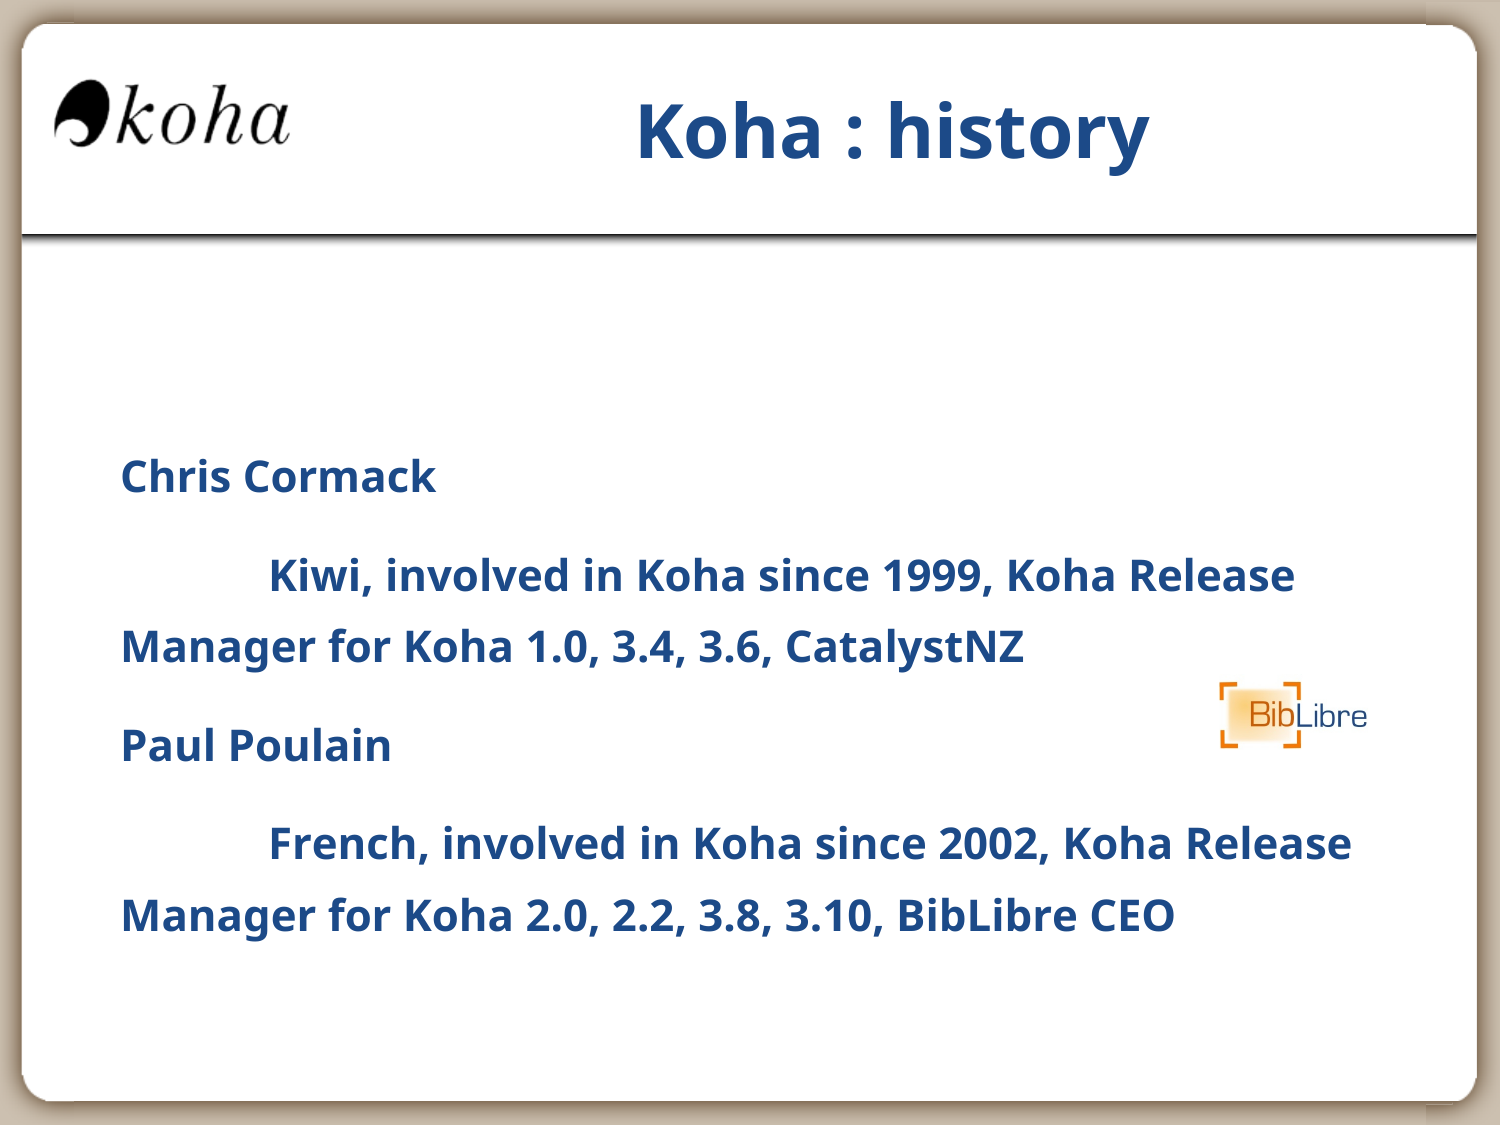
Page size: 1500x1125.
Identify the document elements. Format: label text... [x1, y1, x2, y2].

subtitle Chris Cormack Kiwi, involved in Koha since 1999, Koha Release Manager for Koha 1.0, 3.4, 3.6, CatalystNZ Paul Poulain French, involved in Koha since 2002, Koha Release Manager for Koha 2.0, 2.2, 3.8, 3.10, BibLibre CEO [118, 317, 1382, 1061]
picture [0, 0, 1500, 1125]
picture [1211, 674, 1388, 757]
title Koha : history [315, 0, 1463, 260]
